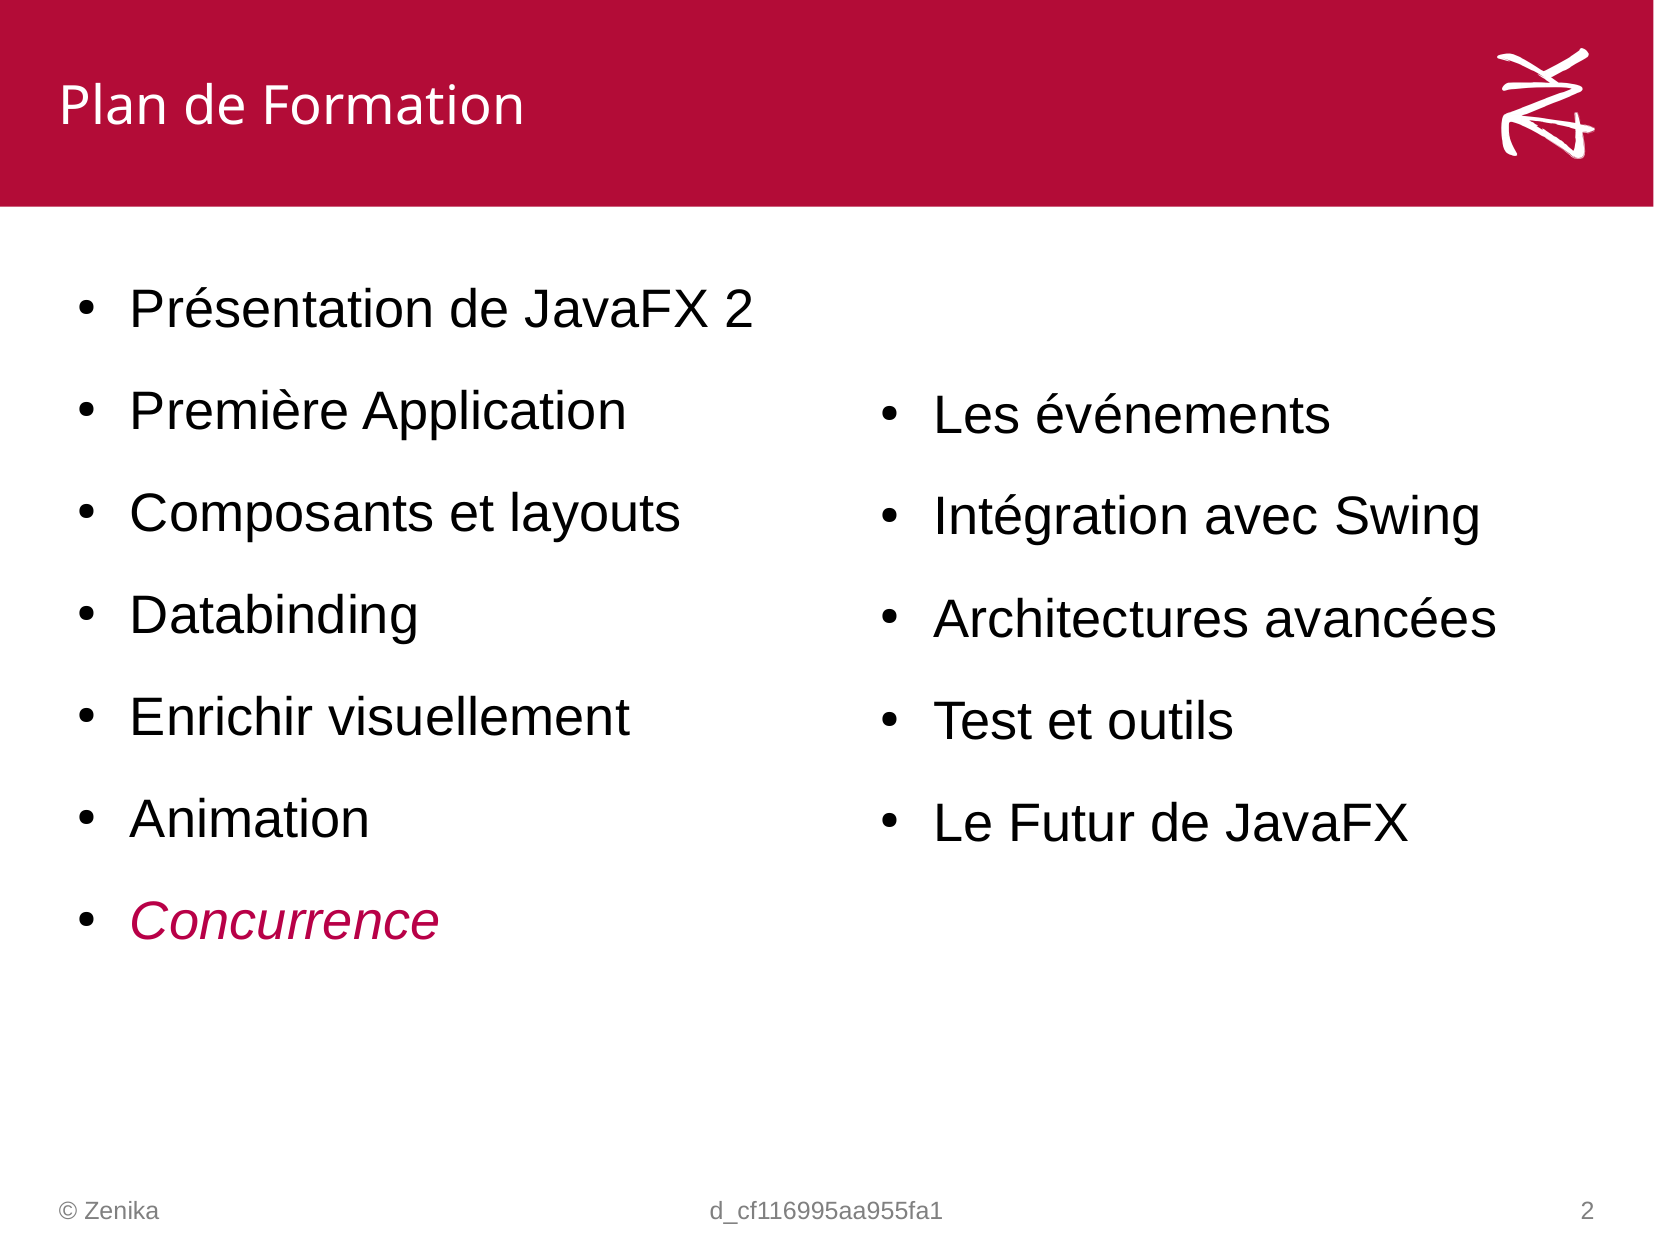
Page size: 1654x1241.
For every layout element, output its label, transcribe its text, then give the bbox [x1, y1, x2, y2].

list Présentation de JavaFX 2 Première Application Composants et layouts Databinding Enrichir visuellement Animation Concurrence [59, 248, 826, 981]
title Plan de Formation [59, 29, 1595, 178]
list Les événements Intégration avec Swing Architectures avancées Test et outils Le Futur de JavaFX [862, 353, 1629, 1072]
